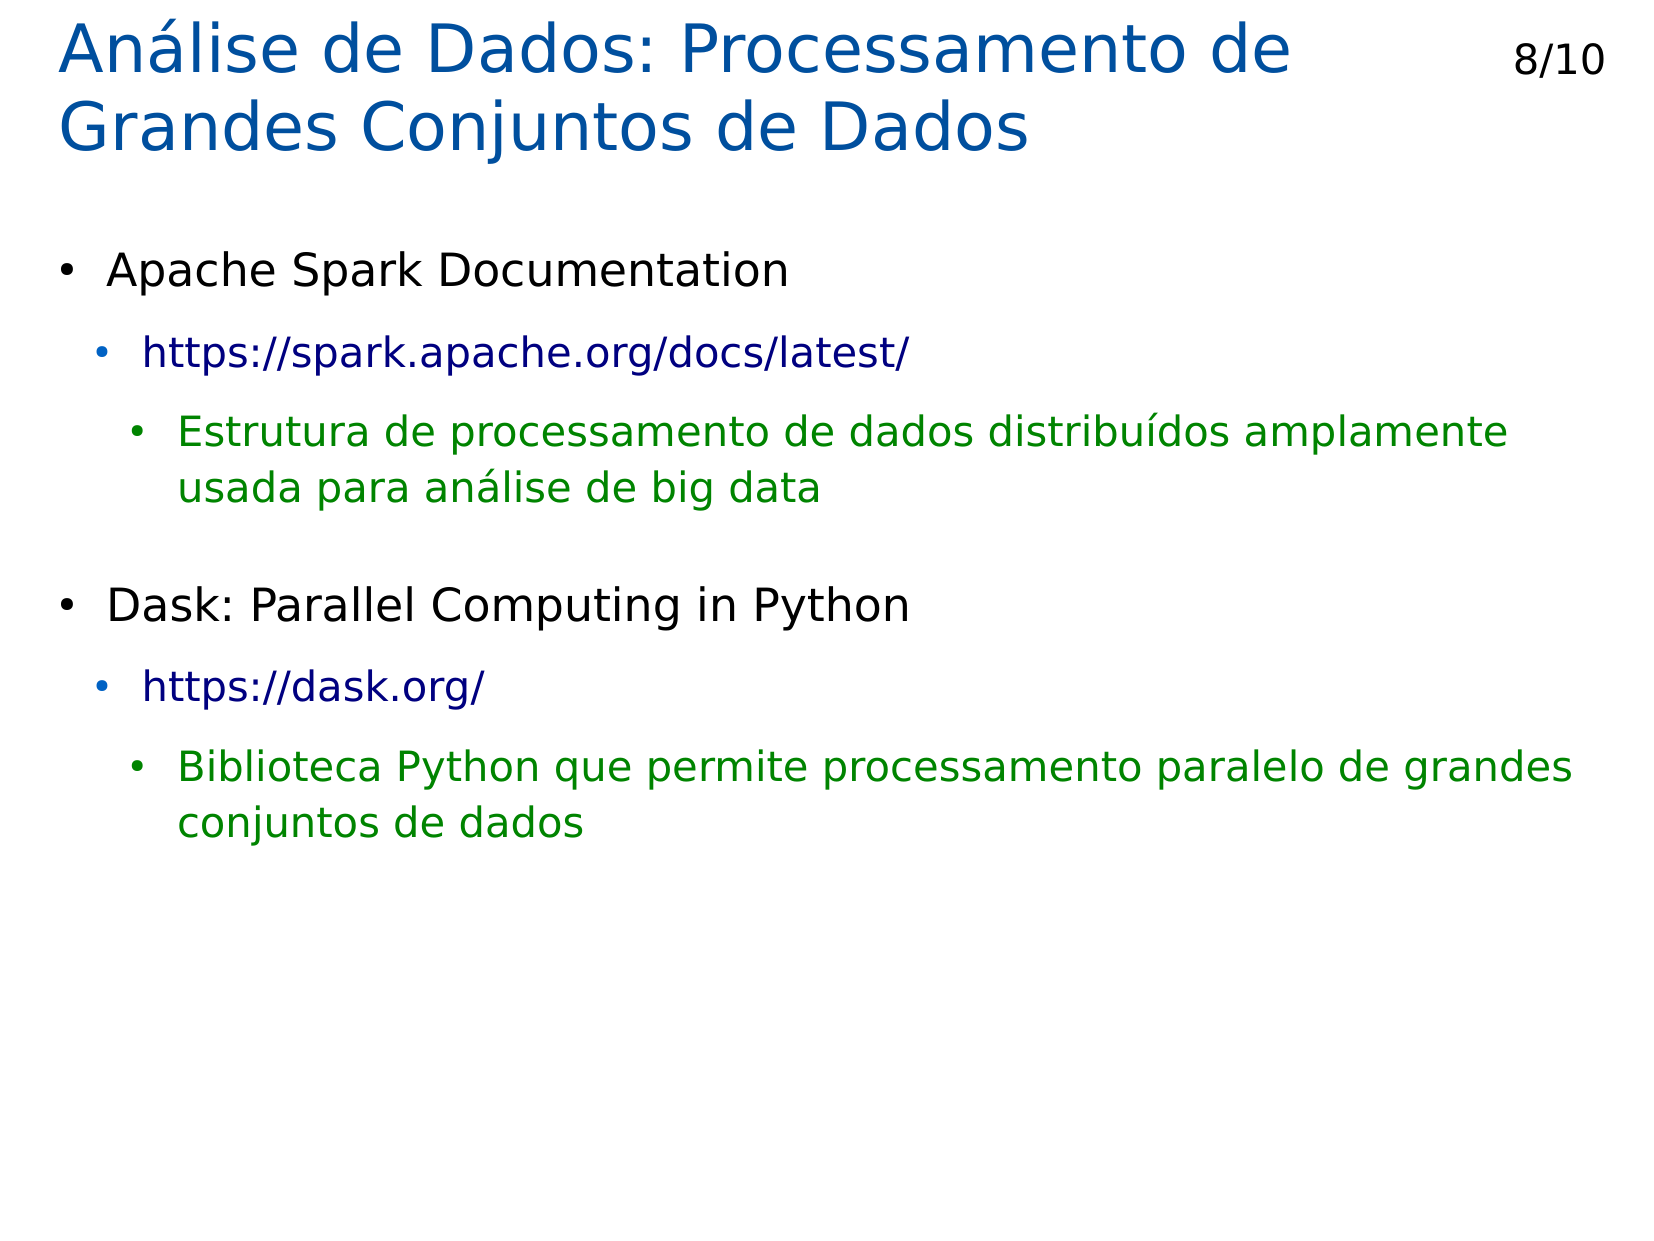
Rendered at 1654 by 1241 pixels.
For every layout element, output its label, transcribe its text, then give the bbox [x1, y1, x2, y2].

list Apache Spark Documentation https://spark.apache.org/docs/latest/ Estrutura de processamento de dados distribuídos amplamente usada para análise de big data Dask: Parallel Computing in Python https://dask.org/ Biblioteca Python que permite processamento paralelo de grandes conjuntos de dados [59, 236, 1595, 1211]
title Análise de Dados: Processamento de Grandes Conjuntos de Dados [59, 10, 1506, 167]
